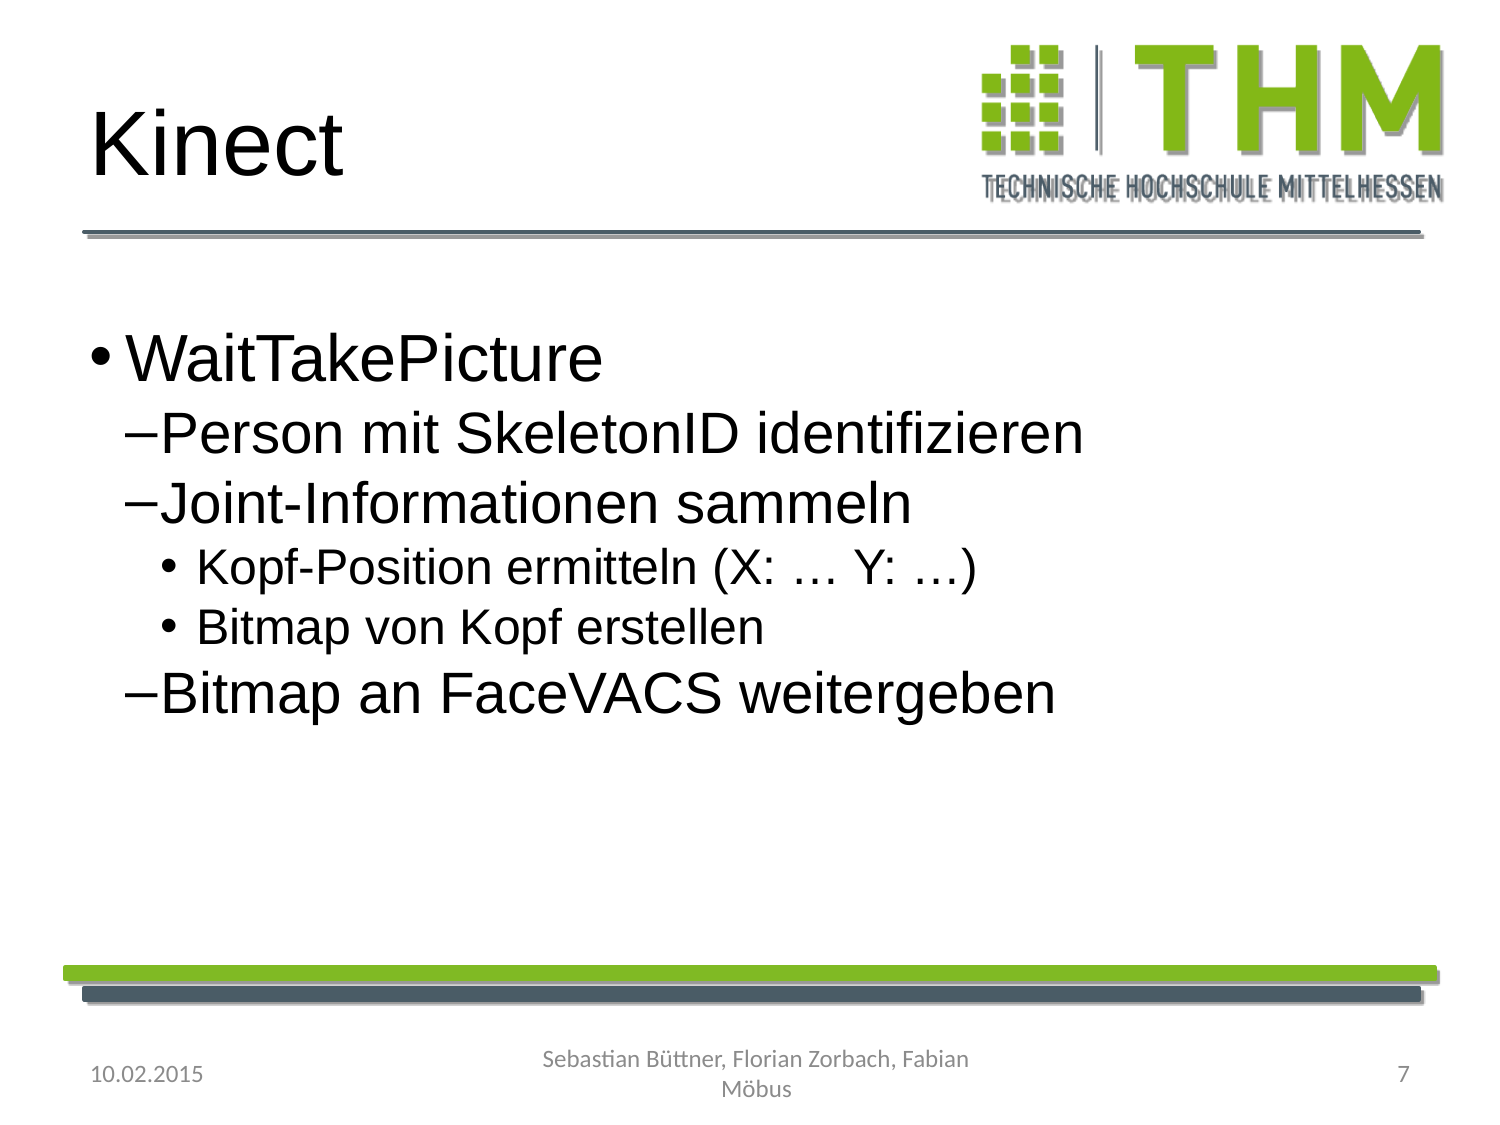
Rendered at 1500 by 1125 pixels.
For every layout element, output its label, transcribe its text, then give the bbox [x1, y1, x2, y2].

text_box <number> [1074, 1042, 1425, 1103]
text_box WaitTakePicture Person mit SkeletonID identifizieren Joint-Informationen sammeln Kopf-Position ermitteln (X: … Y: …) Bitmap von Kopf erstellen Bitmap an FaceVACS weitergeben [75, 262, 1425, 1005]
text_box 10.02.2015 [74, 1042, 425, 1103]
picture [974, 30, 1448, 208]
text_box Kinect [75, 45, 1425, 233]
text_box Sebastian Büttner, Florian Zorbach, Fabian Möbus [490, 1042, 1023, 1103]
